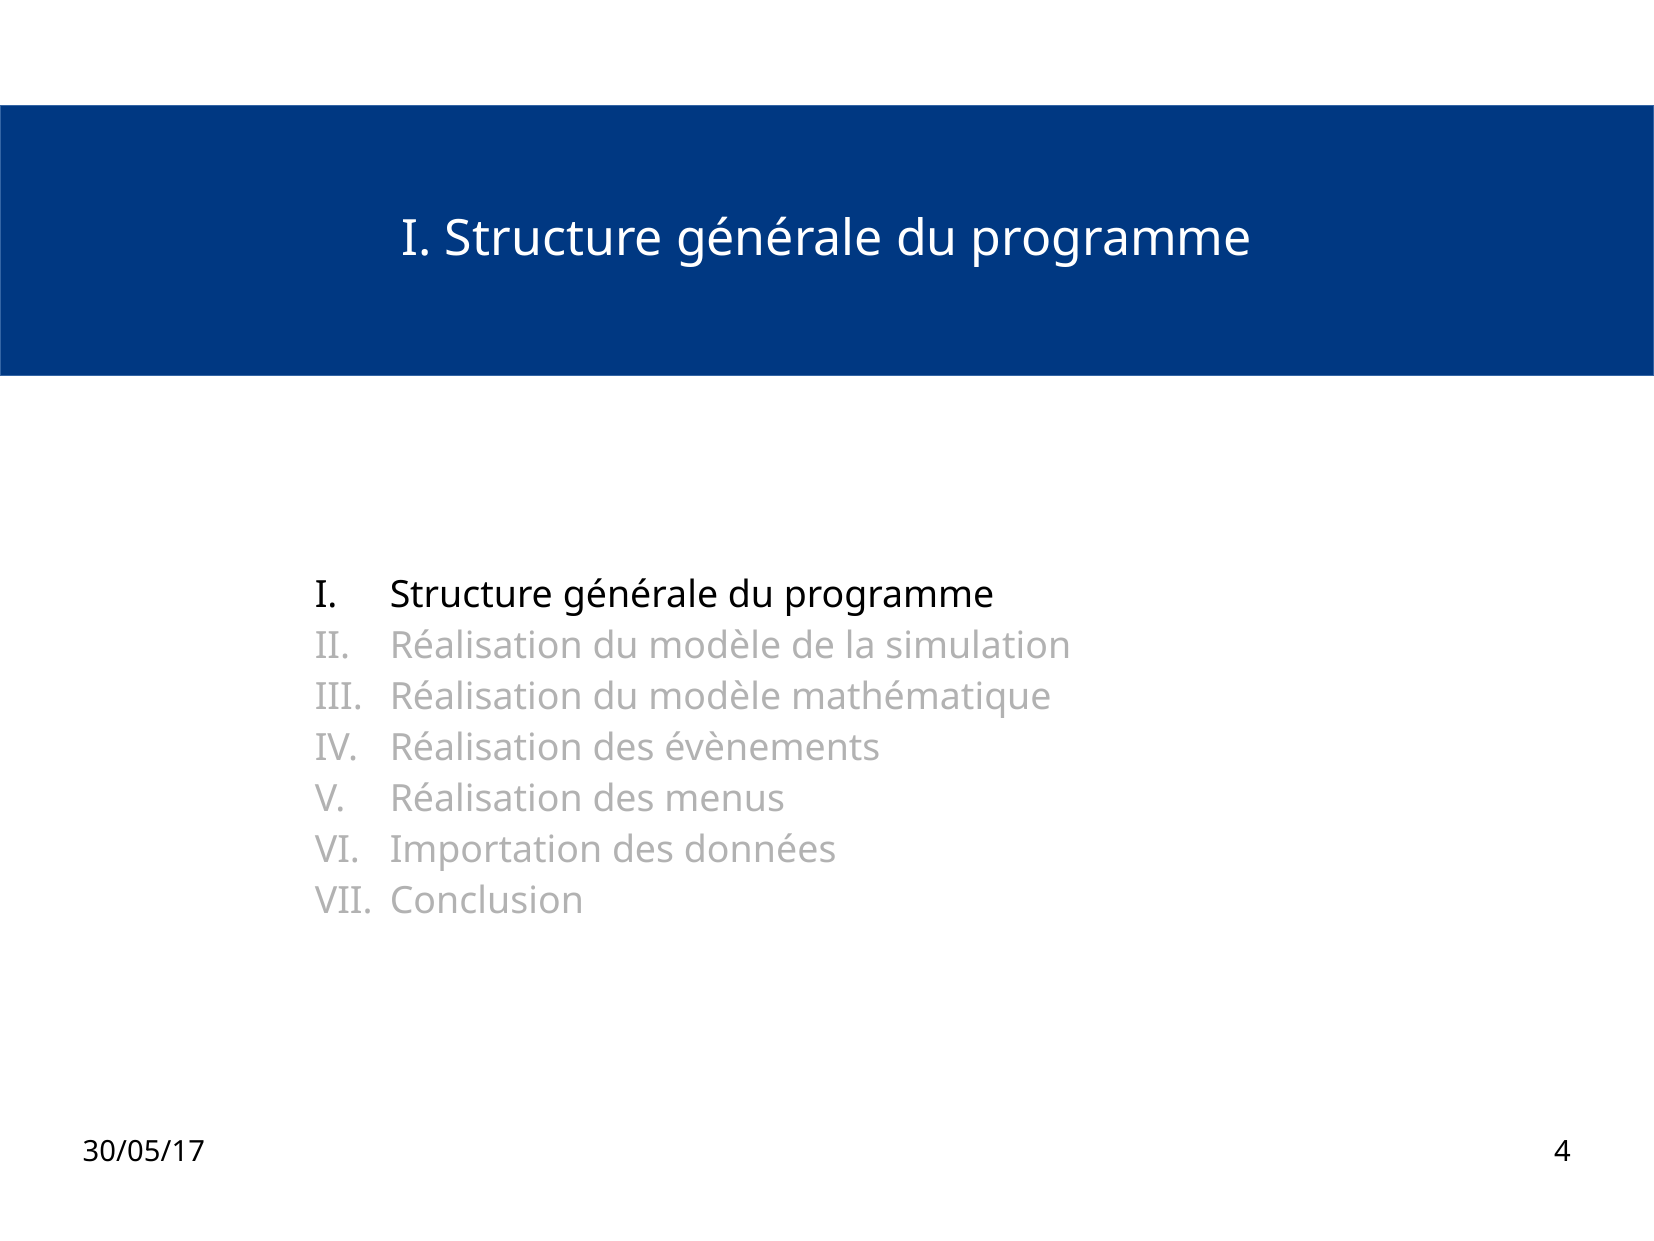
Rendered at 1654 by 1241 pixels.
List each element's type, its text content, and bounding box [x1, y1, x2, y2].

text_box I. Structure générale du programme [0, 195, 1654, 391]
text_box [0, 105, 1654, 195]
text_box I. Structure générale du programme II. Réalisation du modèle de la simulation III. Réalisation du modèle mathématique IV. Réalisation des évènements V. Réalisation des menus VI. Importation des données VII. Conclusion [300, 560, 1351, 931]
